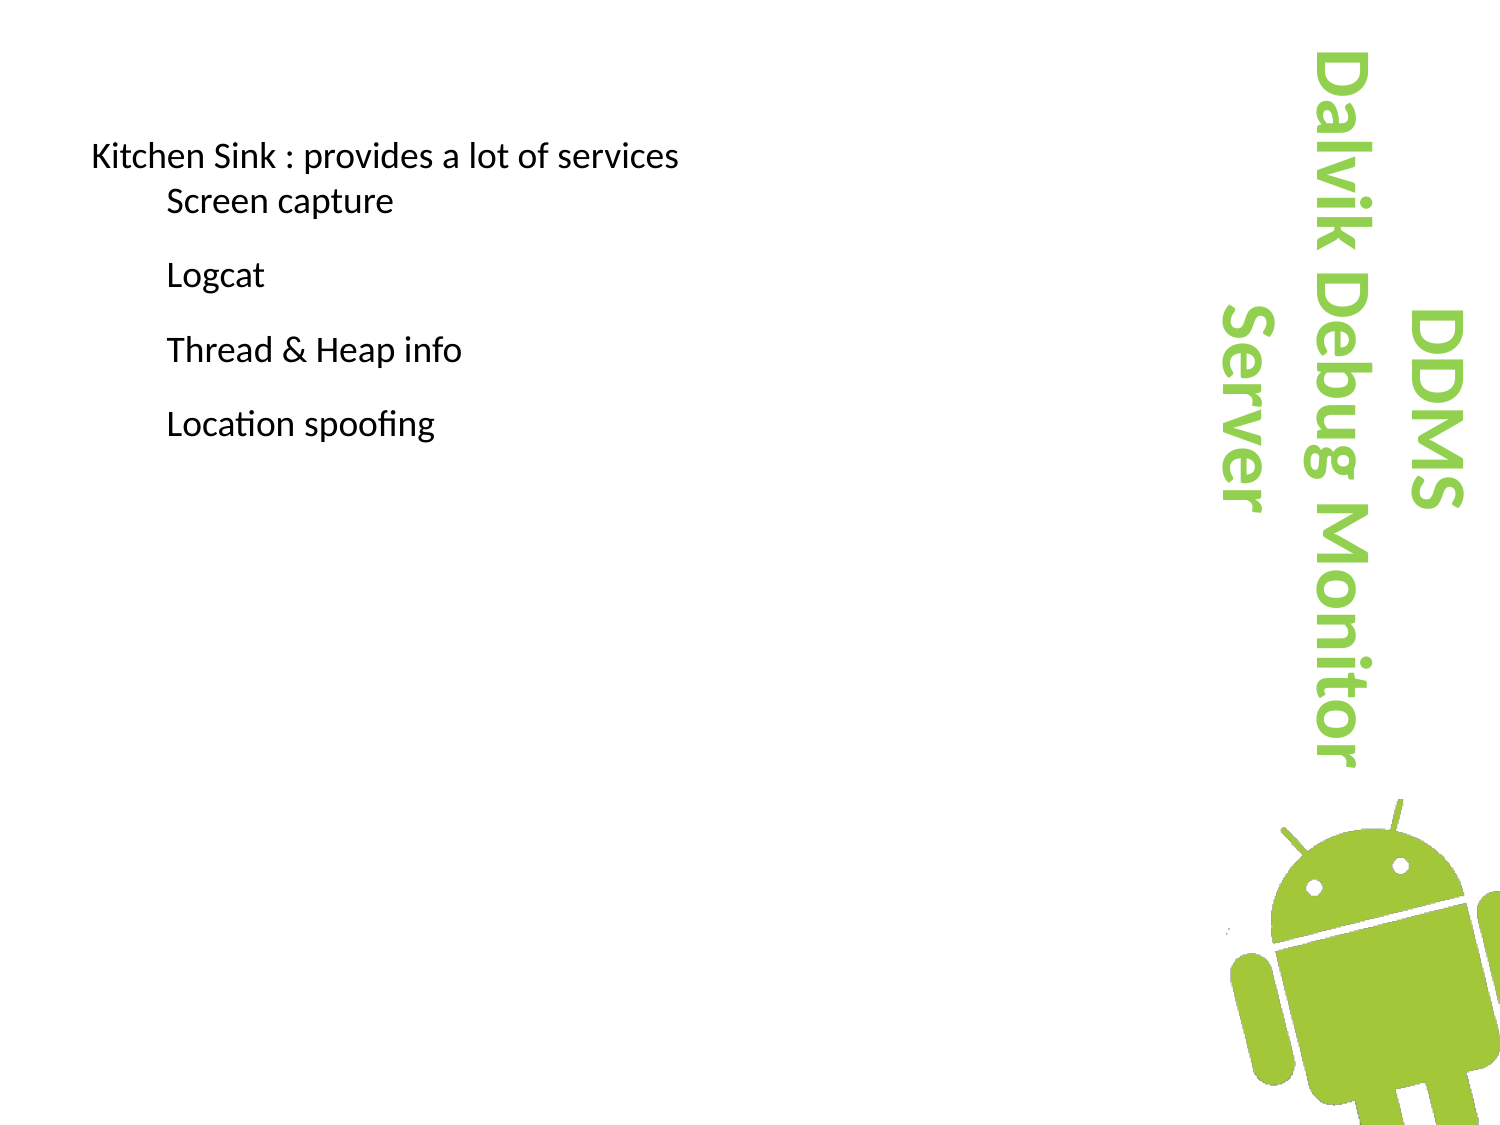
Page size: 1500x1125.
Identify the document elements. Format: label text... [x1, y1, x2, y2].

list Kitchen Sink : provides a lot of services Screen capture Logcat Thread & Heap info Location spoofing [76, 78, 1211, 1094]
picture [1226, 799, 1500, 1125]
title DDMS Dalvik Debug Monitor Server [1198, 19, 1500, 799]
